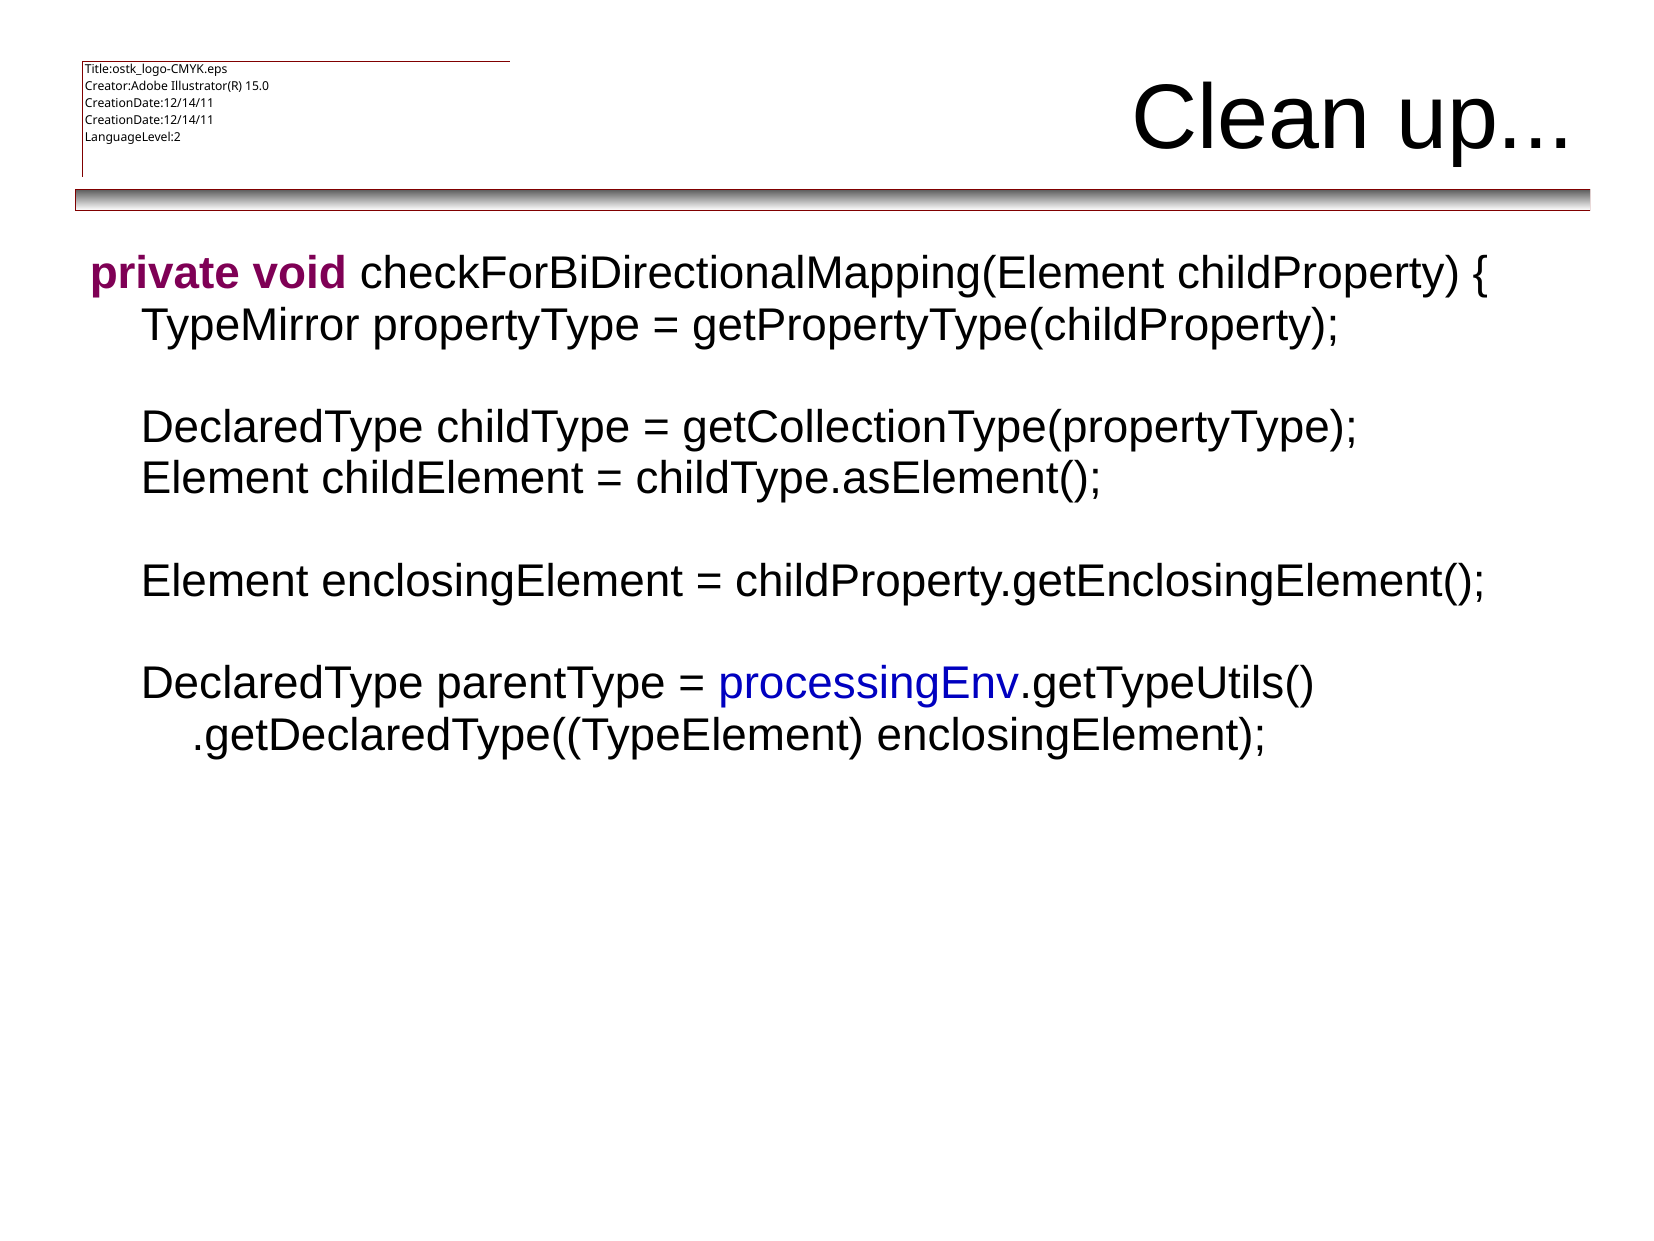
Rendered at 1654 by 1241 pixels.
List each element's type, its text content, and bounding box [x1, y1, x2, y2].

text_box private void checkForBiDirectionalMapping(Element childProperty) { TypeMirror propertyType = getPropertyType(childProperty); DeclaredType childType = getCollectionType(propertyType); Element childElement = childType.asElement(); Element enclosingElement = childProperty.getEnclosingElement(); DeclaredType parentType = processingEnv.getTypeUtils() .getDeclaredType((TypeElement) enclosingElement); [75, 240, 1591, 768]
title Clean up... [529, 65, 1576, 169]
text_box [149, 102, 179, 238]
